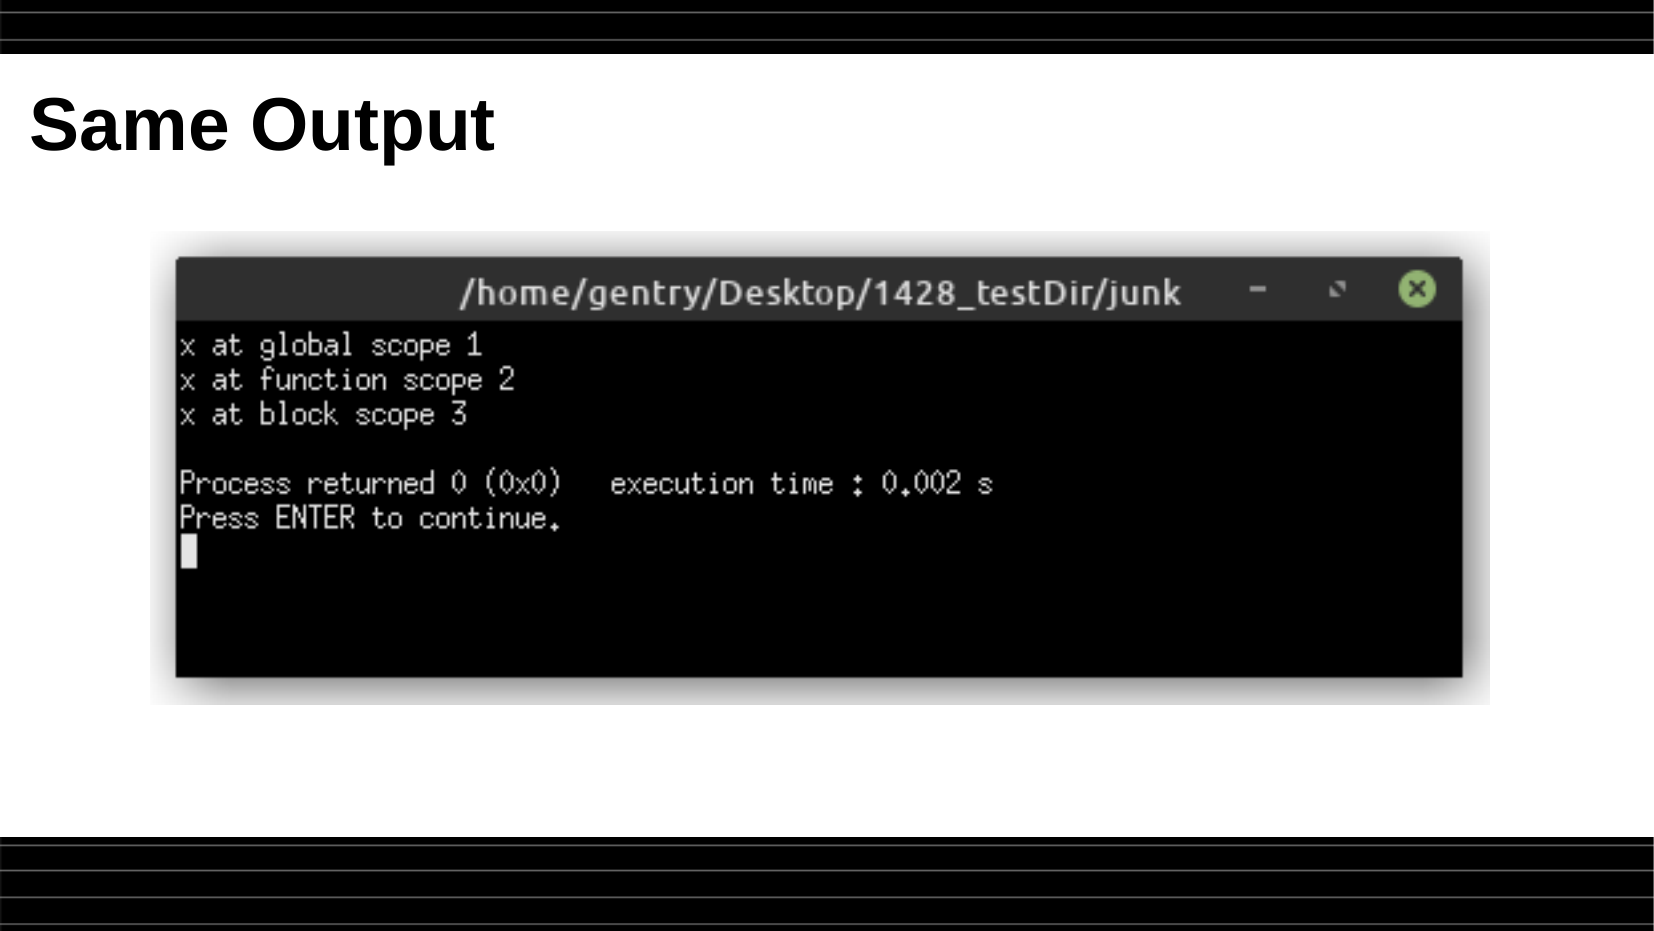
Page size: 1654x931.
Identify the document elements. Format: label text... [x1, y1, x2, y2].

text_box Same Output [15, 75, 1546, 174]
picture [150, 231, 1490, 706]
picture [0, 837, 1654, 931]
picture [0, 0, 1654, 54]
